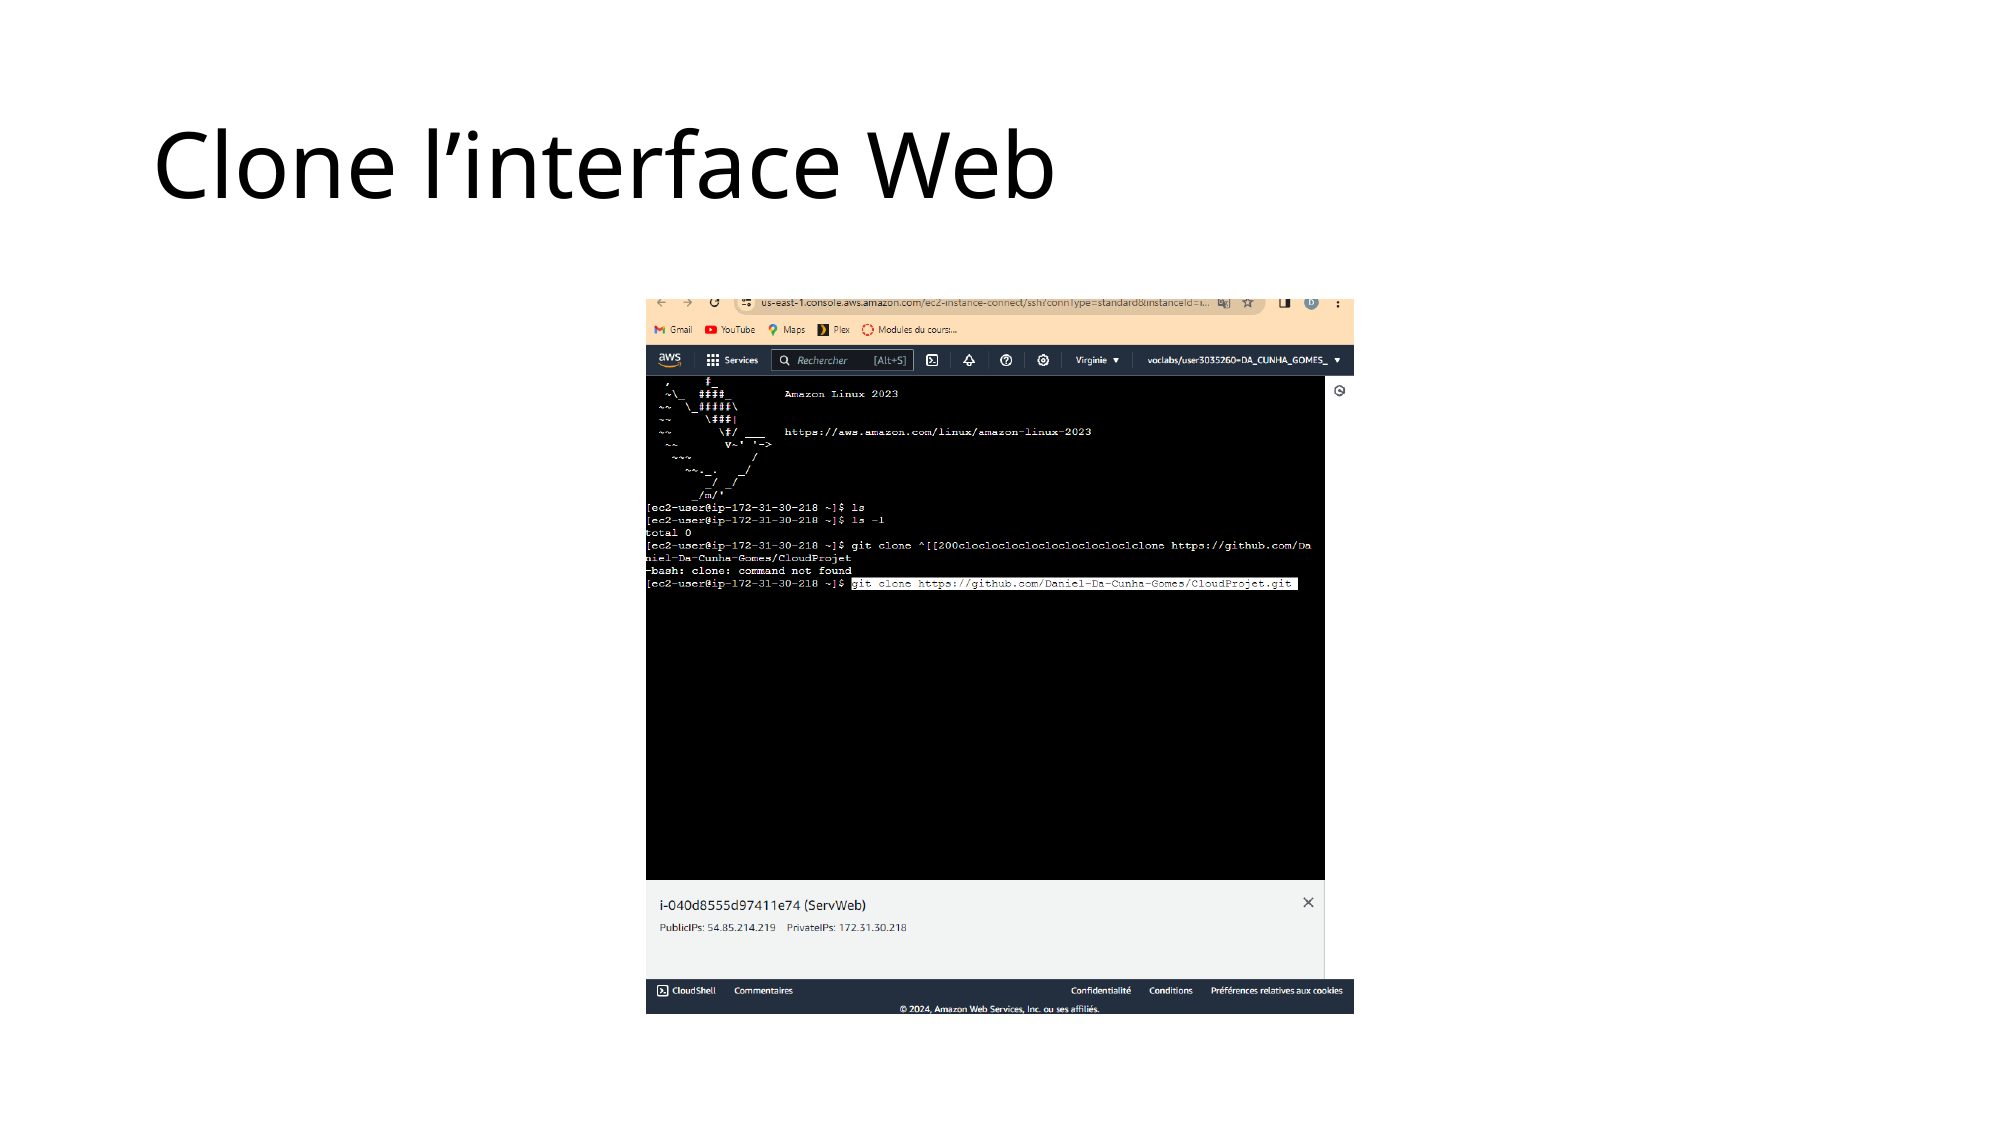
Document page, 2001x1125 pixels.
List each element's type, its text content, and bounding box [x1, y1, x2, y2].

picture [646, 299, 1354, 1014]
title Clone l’interface Web [137, 59, 1863, 278]
